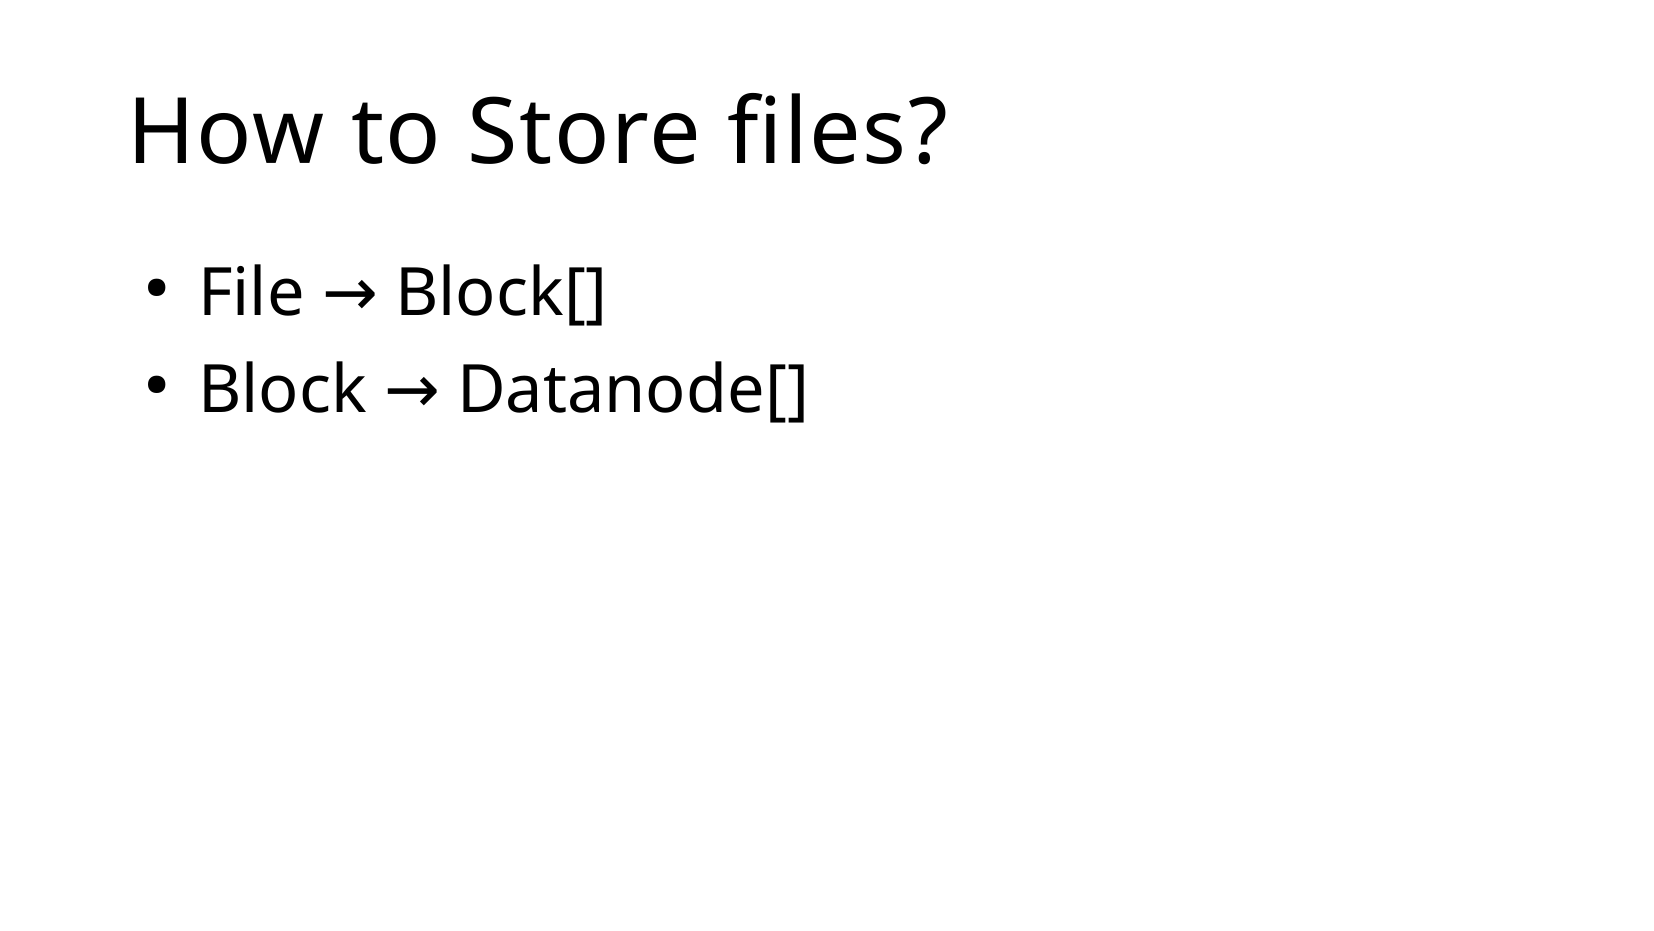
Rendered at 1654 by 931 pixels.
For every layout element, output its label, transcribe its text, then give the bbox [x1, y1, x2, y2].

list File → Block[] Block → Datanode[] [127, 244, 1527, 784]
title How to Store files? [127, 69, 1654, 187]
